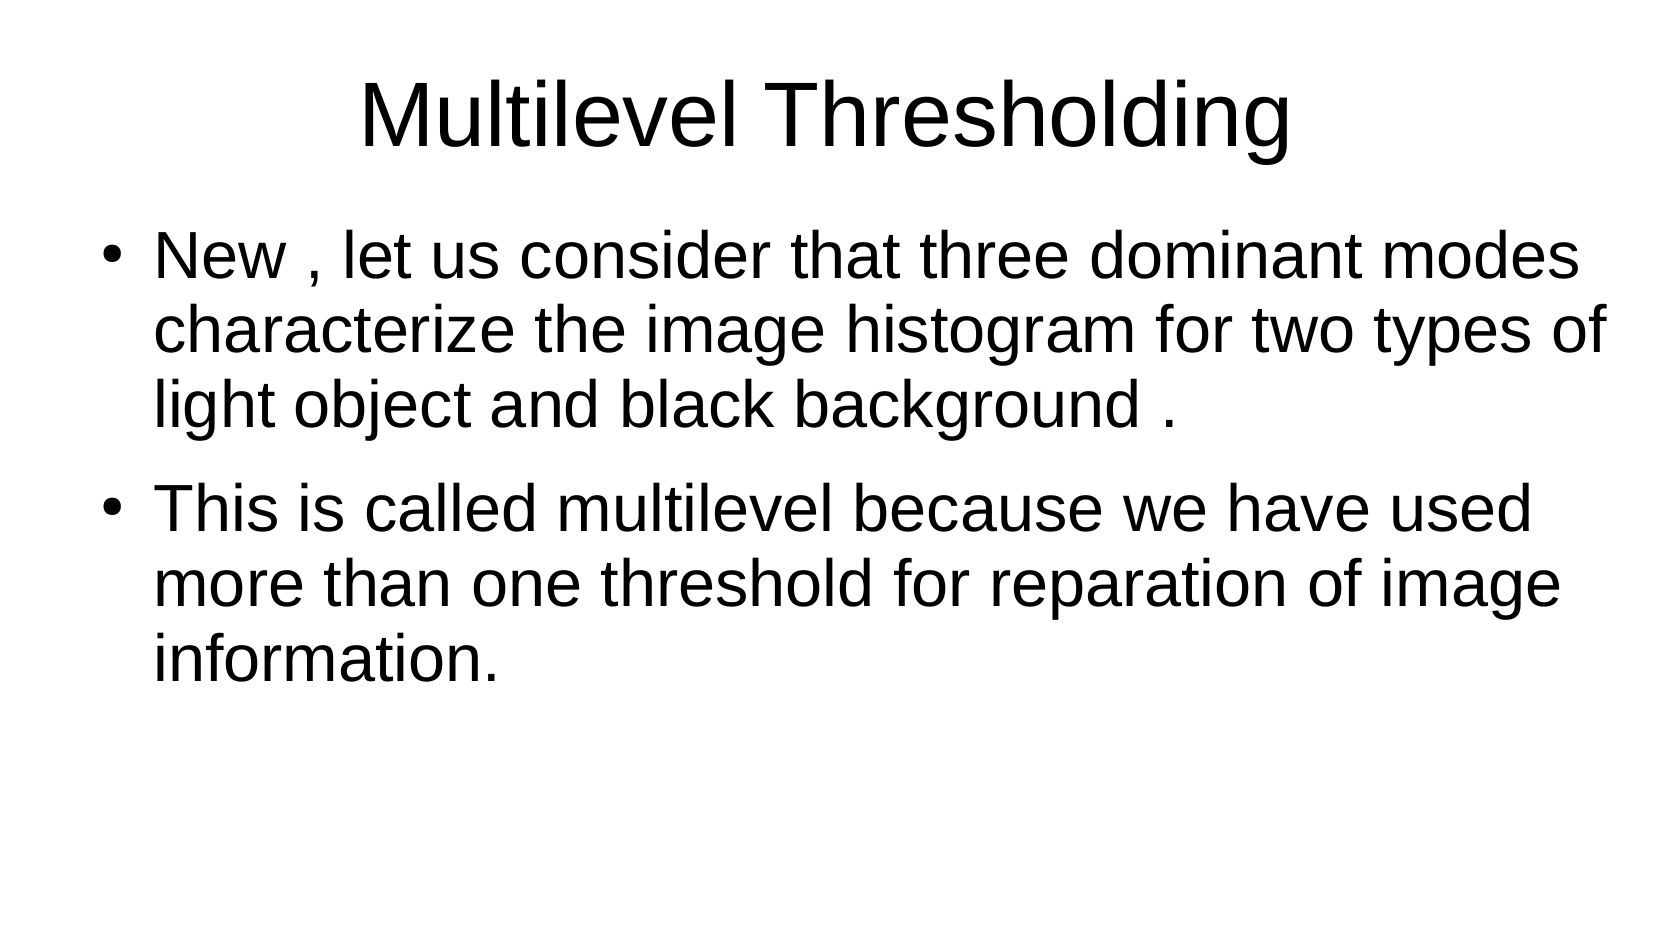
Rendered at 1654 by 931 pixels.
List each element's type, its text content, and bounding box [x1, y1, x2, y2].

title Multilevel Thresholding [82, 37, 1571, 193]
list New , let us consider that three dominant modes characterize the image histogram for two types of light object and black background . This is called multilevel because we have used more than one threshold for reparation of image information. [82, 217, 1654, 901]
